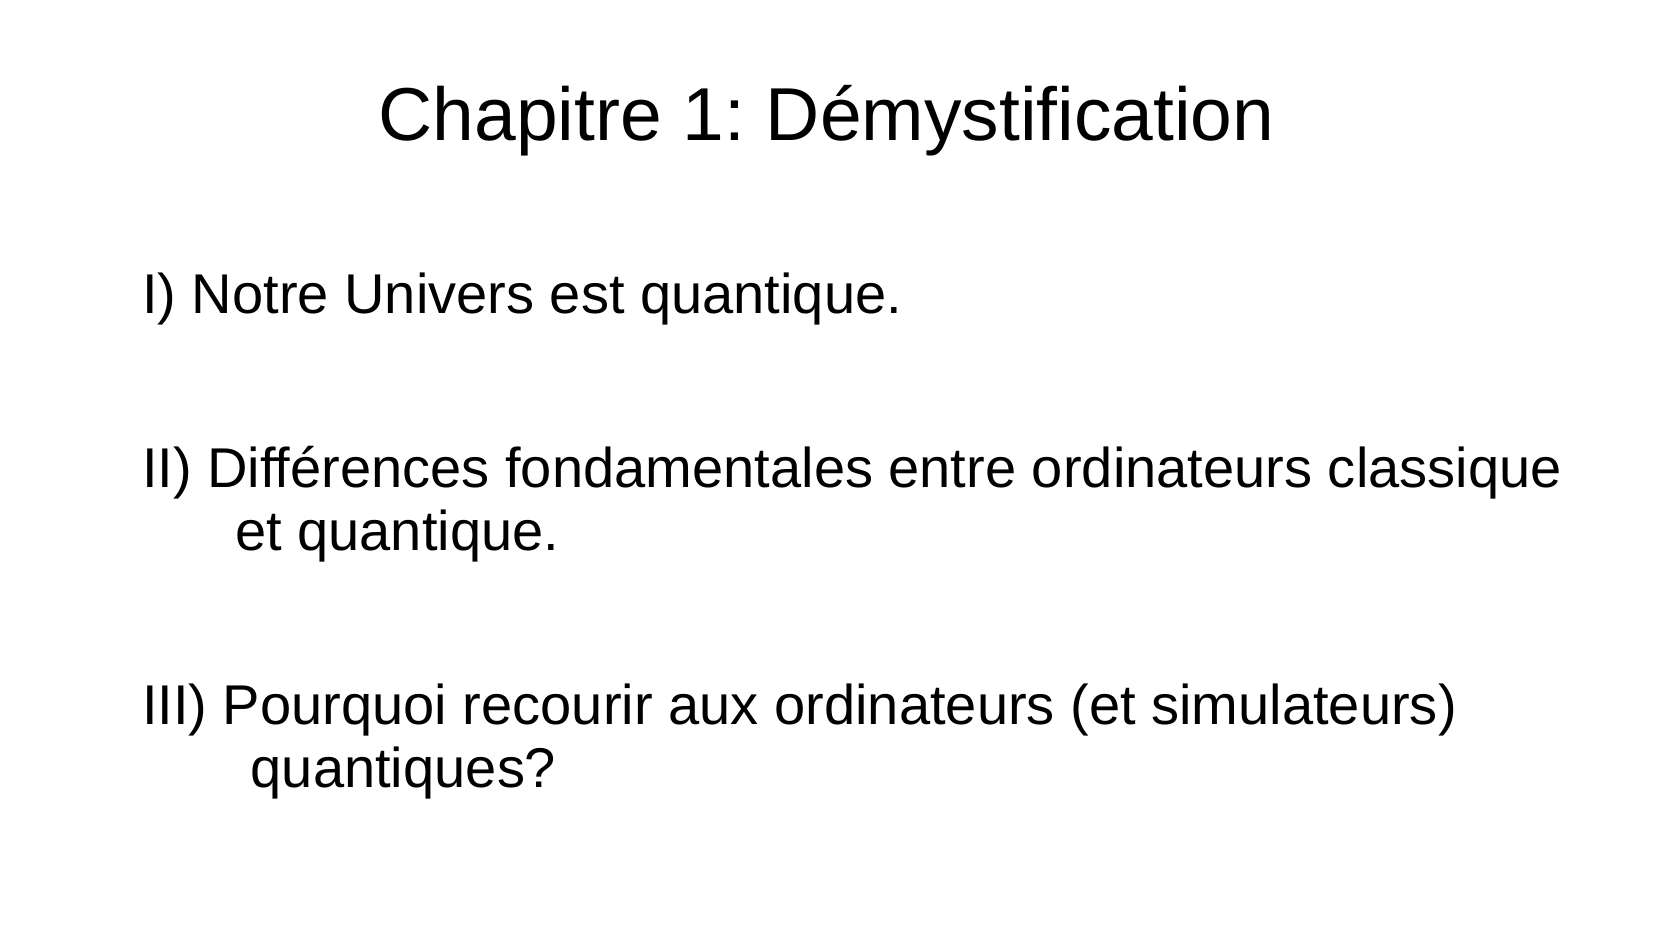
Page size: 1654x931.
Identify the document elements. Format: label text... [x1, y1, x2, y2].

list I) Notre Univers est quantique. II) Différences fondamentales entre ordinateurs classique et quantique. III) Pourquoi recourir aux ordinateurs (et simulateurs) quantiques? [82, 262, 1571, 802]
title Chapitre 1: Démystification [82, 37, 1571, 193]
